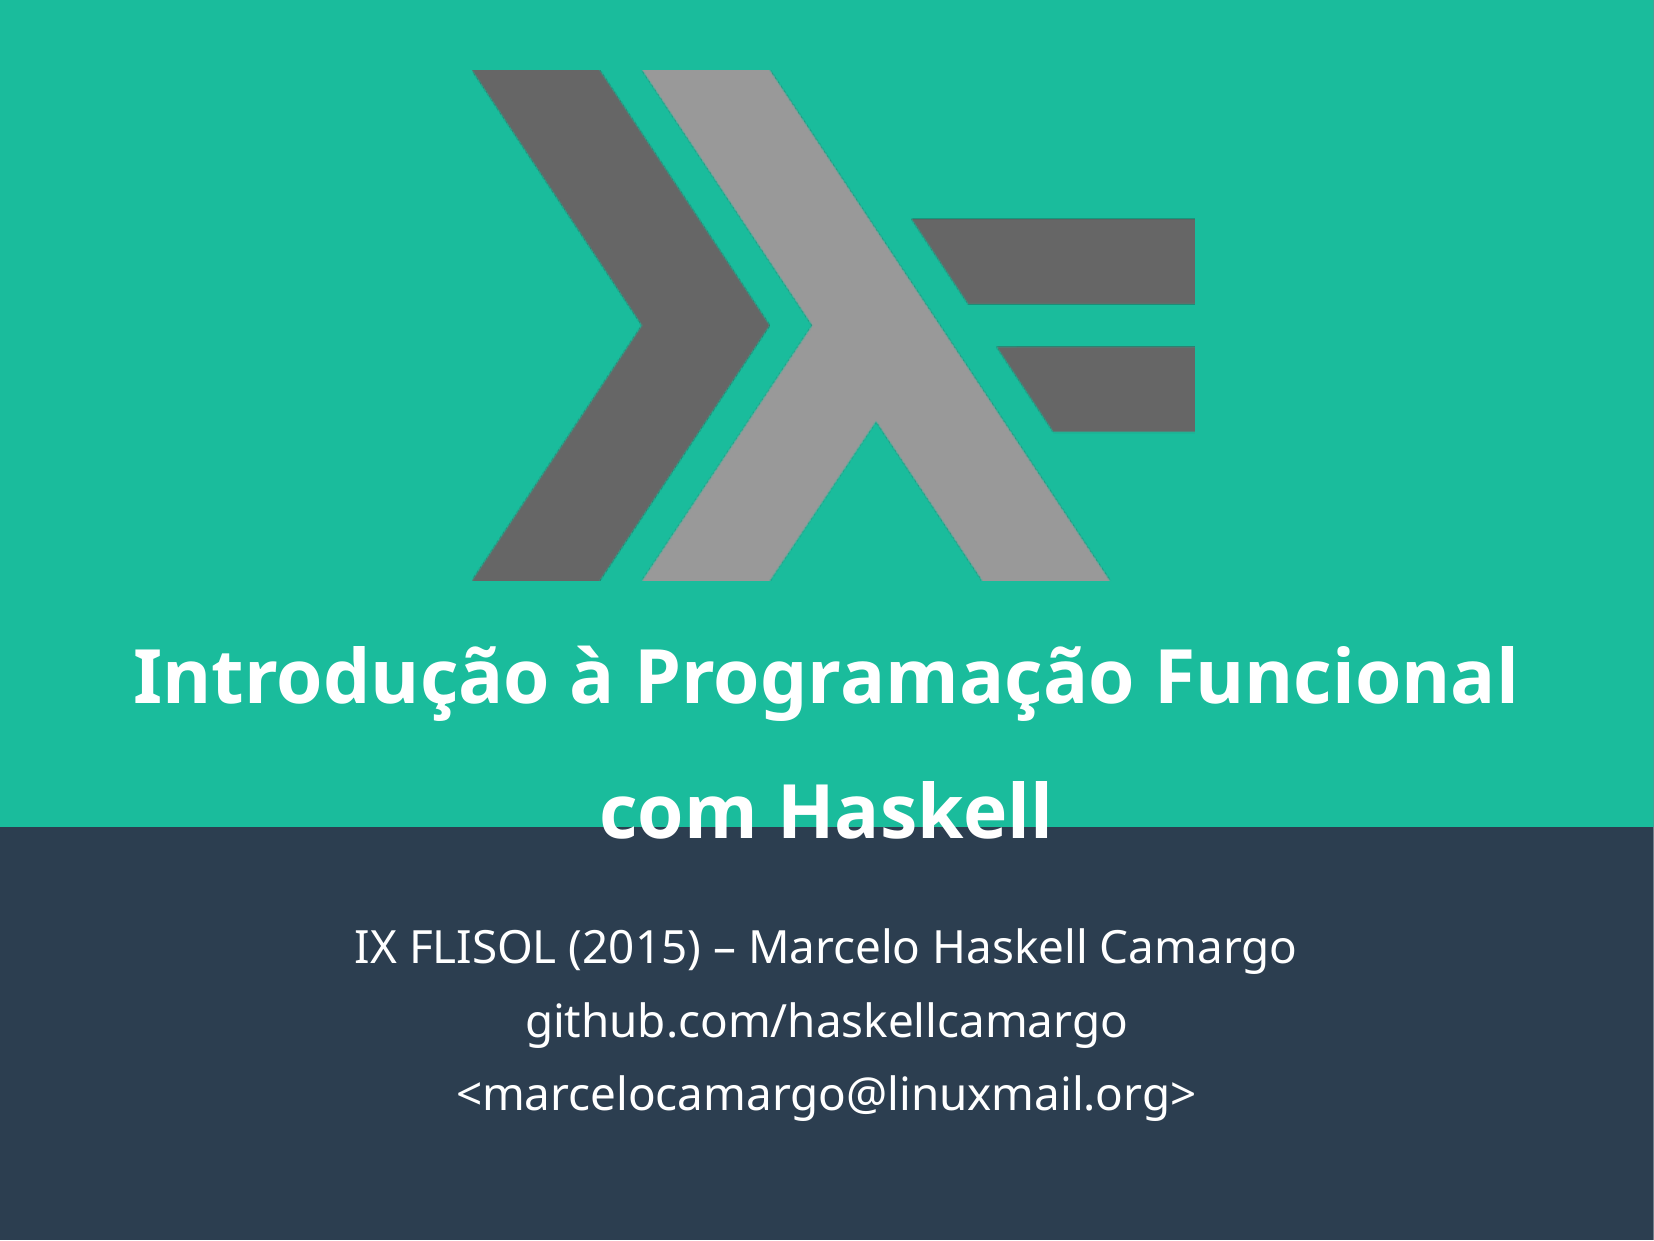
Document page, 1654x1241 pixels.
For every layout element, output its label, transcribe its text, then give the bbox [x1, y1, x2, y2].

subtitle IX FLISOL (2015) – Marcelo Haskell Camargo github.com/haskellcamargo <marcelocamargo@linuxmail.org> [59, 917, 1595, 1120]
picture [472, 70, 1195, 581]
title Introdução à Programação Funcional com Haskell [59, 673, 1595, 764]
